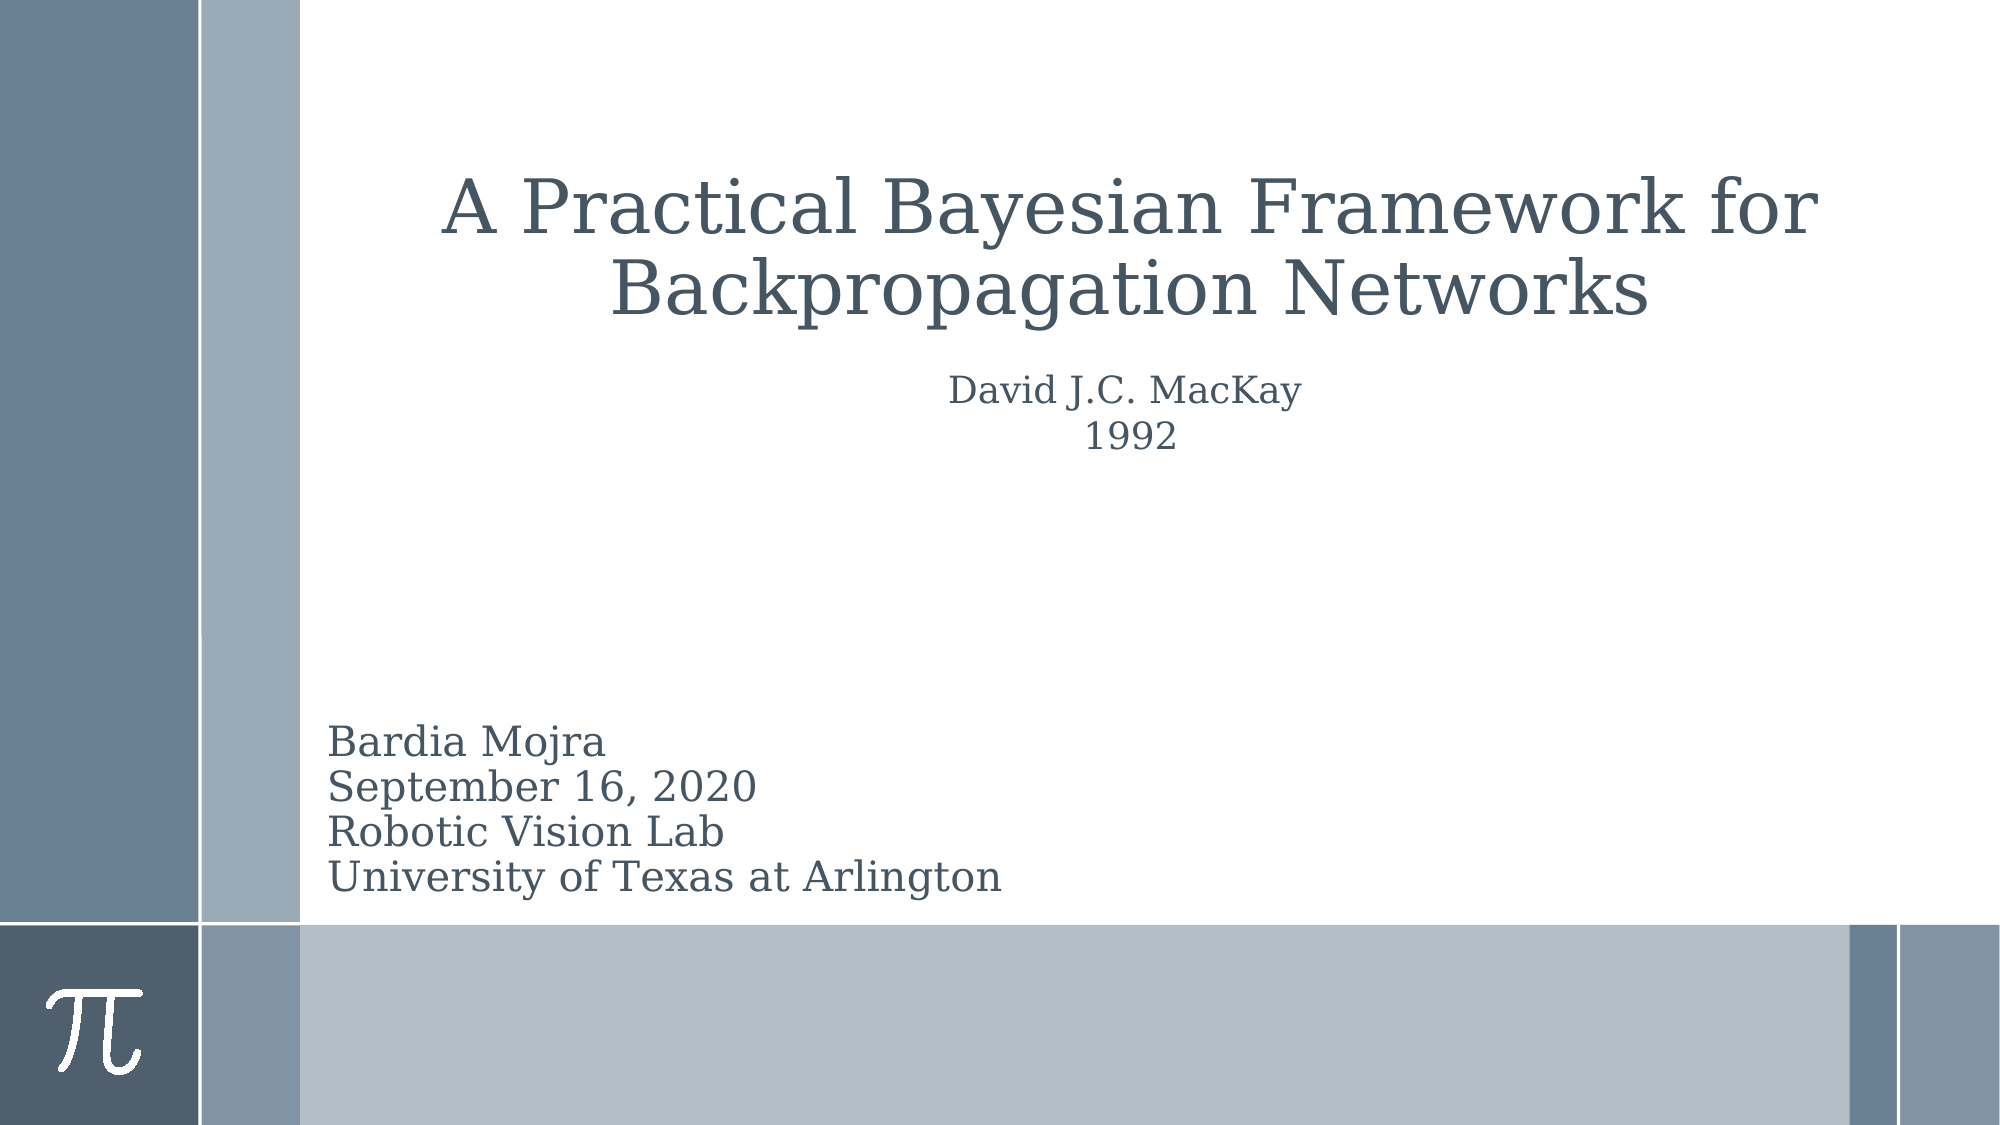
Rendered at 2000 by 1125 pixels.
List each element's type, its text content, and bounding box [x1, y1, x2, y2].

text_box Bardia Mojra September 16, 2020 Robotic Vision Lab University of Texas at Arlington [312, 712, 1546, 938]
text_box A Practical Bayesian Framework for Backpropagation Networks David J.C. MacKay 1992 [312, 235, 1950, 391]
